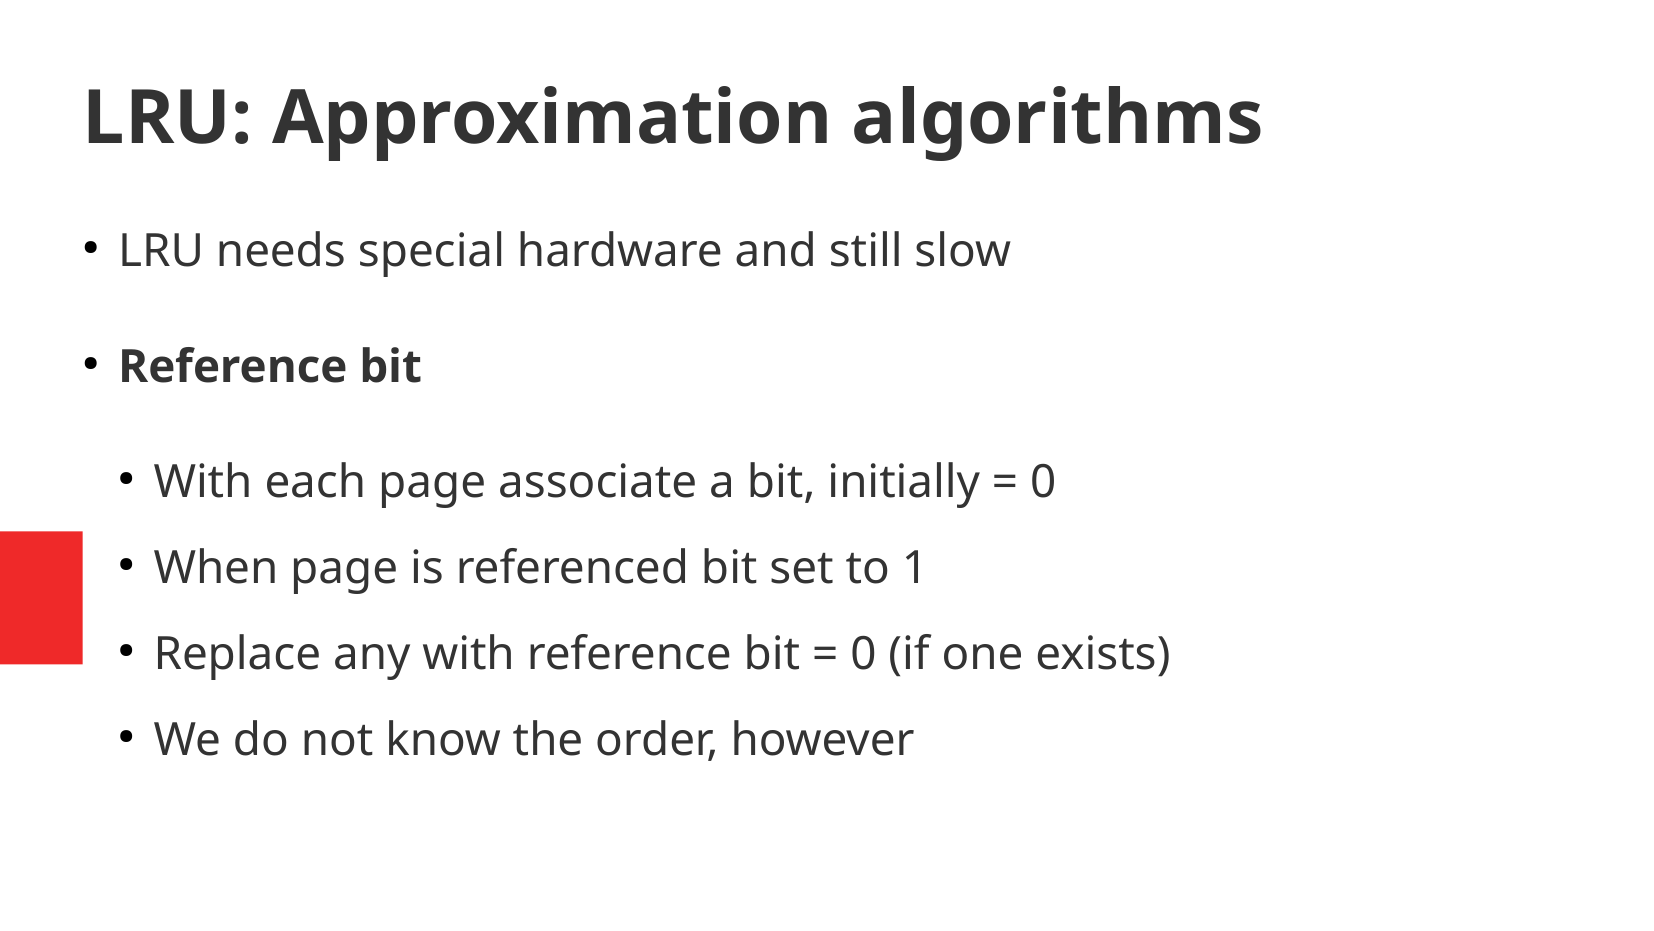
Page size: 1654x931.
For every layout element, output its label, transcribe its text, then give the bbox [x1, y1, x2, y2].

list LRU needs special hardware and still slow Reference bit With each page associate a bit, initially = 0 When page is referenced bit set to 1 Replace any with reference bit = 0 (if one exists) We do not know the order, however [82, 217, 1595, 910]
title LRU: Approximation algorithms [82, 37, 1571, 193]
